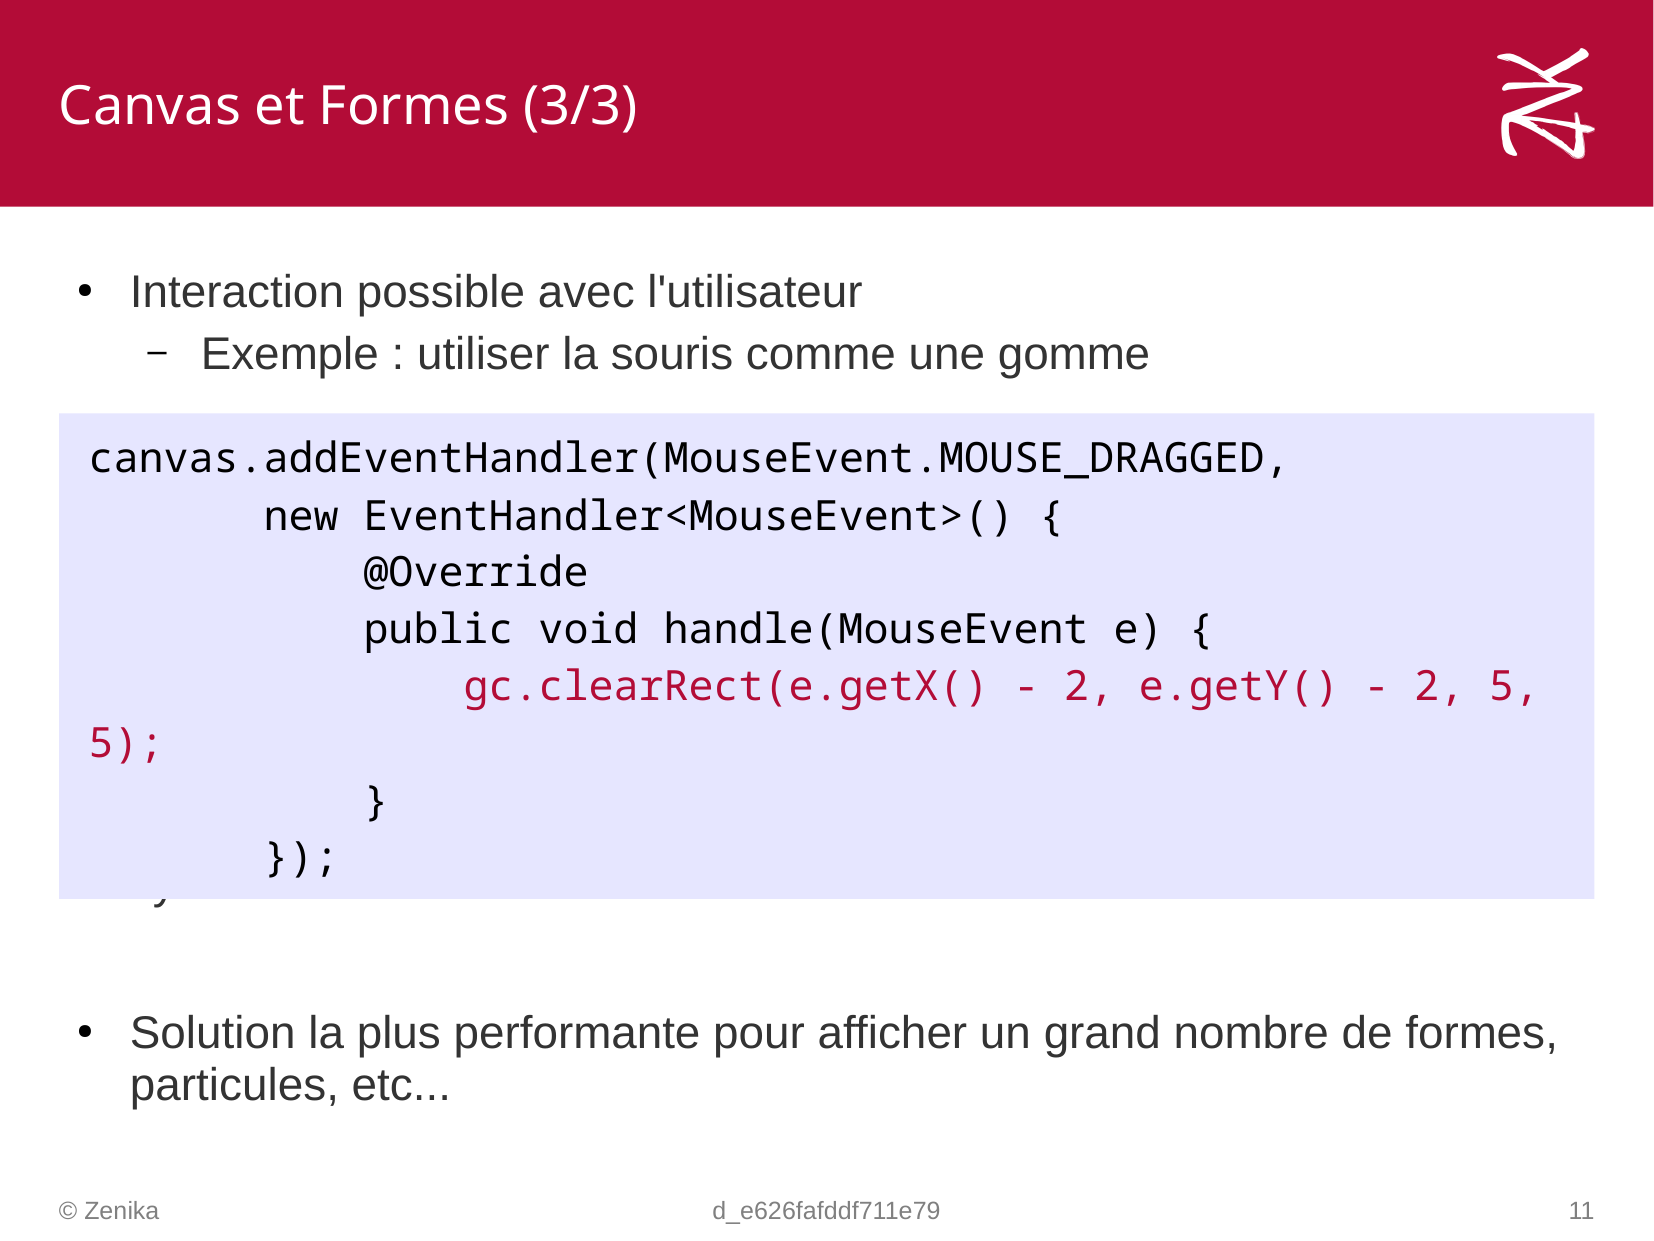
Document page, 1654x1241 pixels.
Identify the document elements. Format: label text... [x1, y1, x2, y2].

list Interaction possible avec l'utilisateur Exemple : utiliser la souris comme une gomme Les Canvas sont transparents, on peut les empiler pour créer un système de couches Solution la plus performante pour afficher un grand nombre de formes, particules, etc... [59, 265, 1595, 413]
title Canvas et Formes (3/3) [59, 29, 1595, 178]
list Interaction possible avec l'utilisateur Exemple : utiliser la souris comme une gomme Les Canvas sont transparents, on peut les empiler pour créer un système de couches Solution la plus performante pour afficher un grand nombre de formes, particules, etc... [59, 899, 1595, 1182]
text_box canvas.addEventHandler(MouseEvent.MOUSE_DRAGGED, new EventHandler<MouseEvent>() { @Override public void handle(MouseEvent e) { gc.clearRect(e.getX() - 2, e.getY() - 2, 5, 5); } }); [59, 413, 1595, 783]
